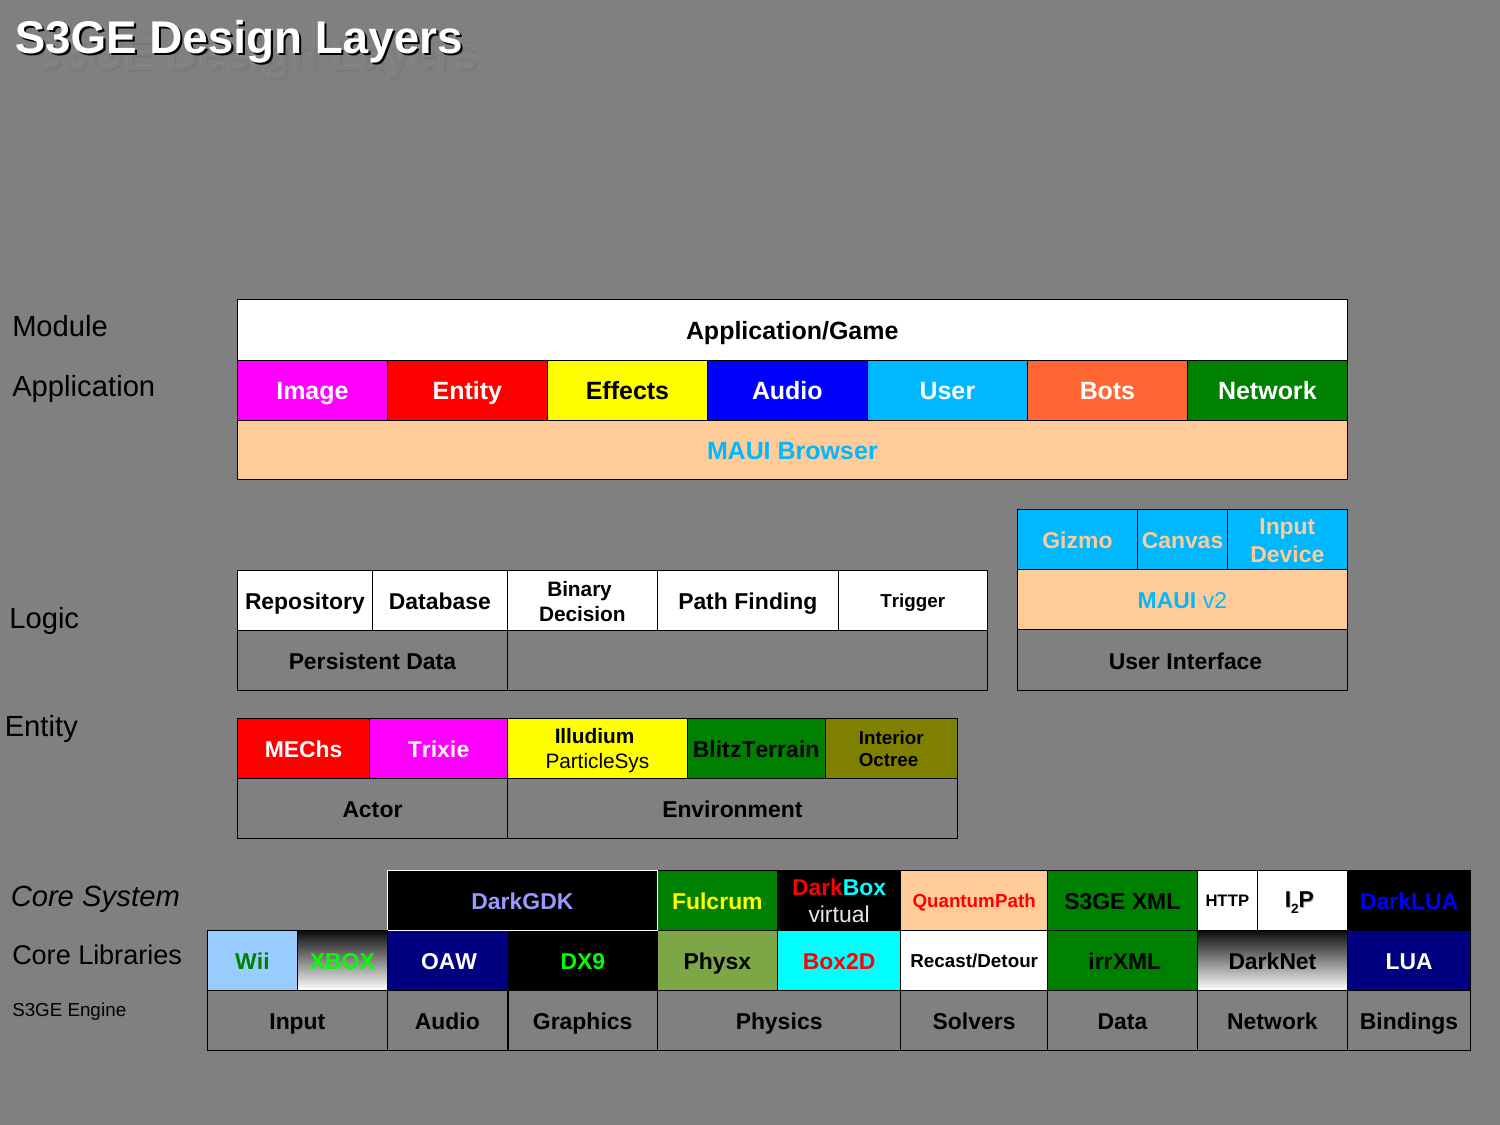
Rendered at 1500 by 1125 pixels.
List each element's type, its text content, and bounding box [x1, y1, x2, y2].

text_box DX9 [508, 931, 657, 991]
text_box DarkNet [1197, 931, 1347, 991]
text_box Box2D [777, 931, 901, 991]
text_box Persistent Data [237, 630, 507, 691]
text_box Graphics [508, 991, 657, 1051]
text_box Trixie [369, 718, 507, 778]
text_box Illudium ParticleSys [507, 718, 687, 778]
text_box irrXML [1047, 931, 1197, 991]
text_box Input Device [1227, 509, 1348, 570]
text_box MAUI Browser [237, 420, 1348, 480]
text_box Bindings [1347, 991, 1471, 1051]
text_box XBOX [297, 930, 388, 991]
text_box Effects [547, 360, 707, 421]
text_box Input [207, 991, 387, 1051]
text_box S3GE Engine [0, 990, 207, 1051]
text_box Trigger [838, 570, 988, 630]
text_box MEChs [237, 718, 369, 778]
text_box Wii [207, 930, 297, 991]
text_box Environment [507, 778, 958, 839]
text_box Application/Game [237, 299, 1348, 361]
text_box Database [372, 570, 507, 630]
text_box Fulcrum [658, 870, 777, 931]
text_box HTTP [1197, 870, 1257, 931]
text_box Physics [657, 991, 900, 1051]
text_box Module [0, 299, 145, 360]
text_box Repository [237, 570, 372, 630]
text_box S3GE Design Layers [0, 0, 601, 70]
text_box Image [237, 361, 387, 420]
text_box Network [1197, 991, 1347, 1051]
text_box Physx [657, 931, 777, 991]
text_box Network [1187, 360, 1348, 421]
text_box User [868, 360, 1027, 421]
text_box Core System [0, 870, 208, 931]
text_box S3GE XML [1048, 870, 1197, 931]
text_box Audio [707, 360, 868, 421]
text_box User Interface [1017, 629, 1348, 691]
text_box DarkBox virtual [777, 870, 901, 931]
text_box Recast/Detour [901, 931, 1047, 991]
text_box Canvas [1137, 509, 1227, 570]
text_box Path Finding [657, 570, 838, 630]
text_box Data [1047, 991, 1197, 1051]
text_box I2P [1257, 870, 1348, 931]
text_box Actor [237, 778, 507, 839]
text_box Interior Octree [825, 718, 958, 778]
text_box DarkLUA [1348, 870, 1471, 931]
text_box Gizmo [1017, 509, 1137, 570]
text_box Solvers [900, 991, 1047, 1051]
text_box Entity [387, 360, 547, 421]
text_box Logic [0, 591, 133, 633]
text_box LUA [1347, 931, 1471, 991]
text_box Core Libraries [0, 931, 207, 990]
text_box OAW [388, 931, 508, 991]
text_box DarkGDK [387, 870, 658, 931]
text_box BlitzTerrain [687, 718, 825, 778]
text_box MAUI v2 [1017, 570, 1348, 629]
text_box Bots [1027, 360, 1187, 421]
text_box QuantumPath [901, 870, 1048, 931]
text_box Entity [0, 699, 113, 741]
text_box Binary Decision [507, 570, 657, 630]
text_box Application [0, 360, 208, 421]
text_box Audio [387, 991, 508, 1051]
